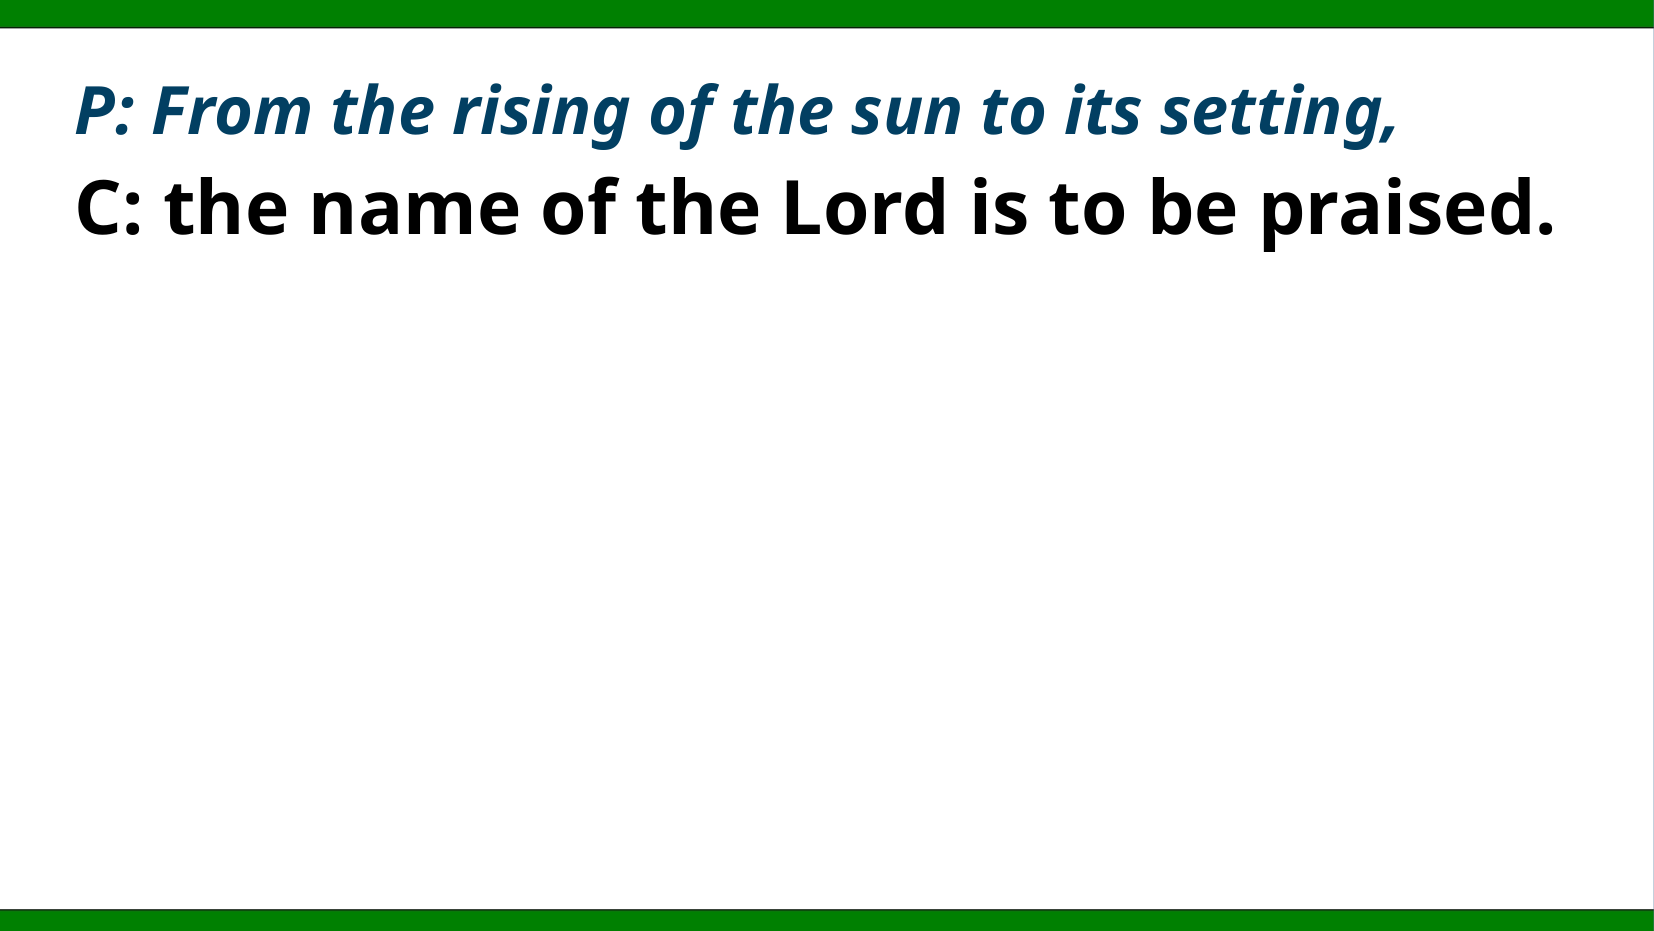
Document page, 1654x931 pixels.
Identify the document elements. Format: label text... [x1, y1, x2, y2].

picture [0, 0, 1654, 931]
text_box P: From the rising of the sun to its setting, C: the name of the Lord is to be praised. [60, 55, 1591, 301]
